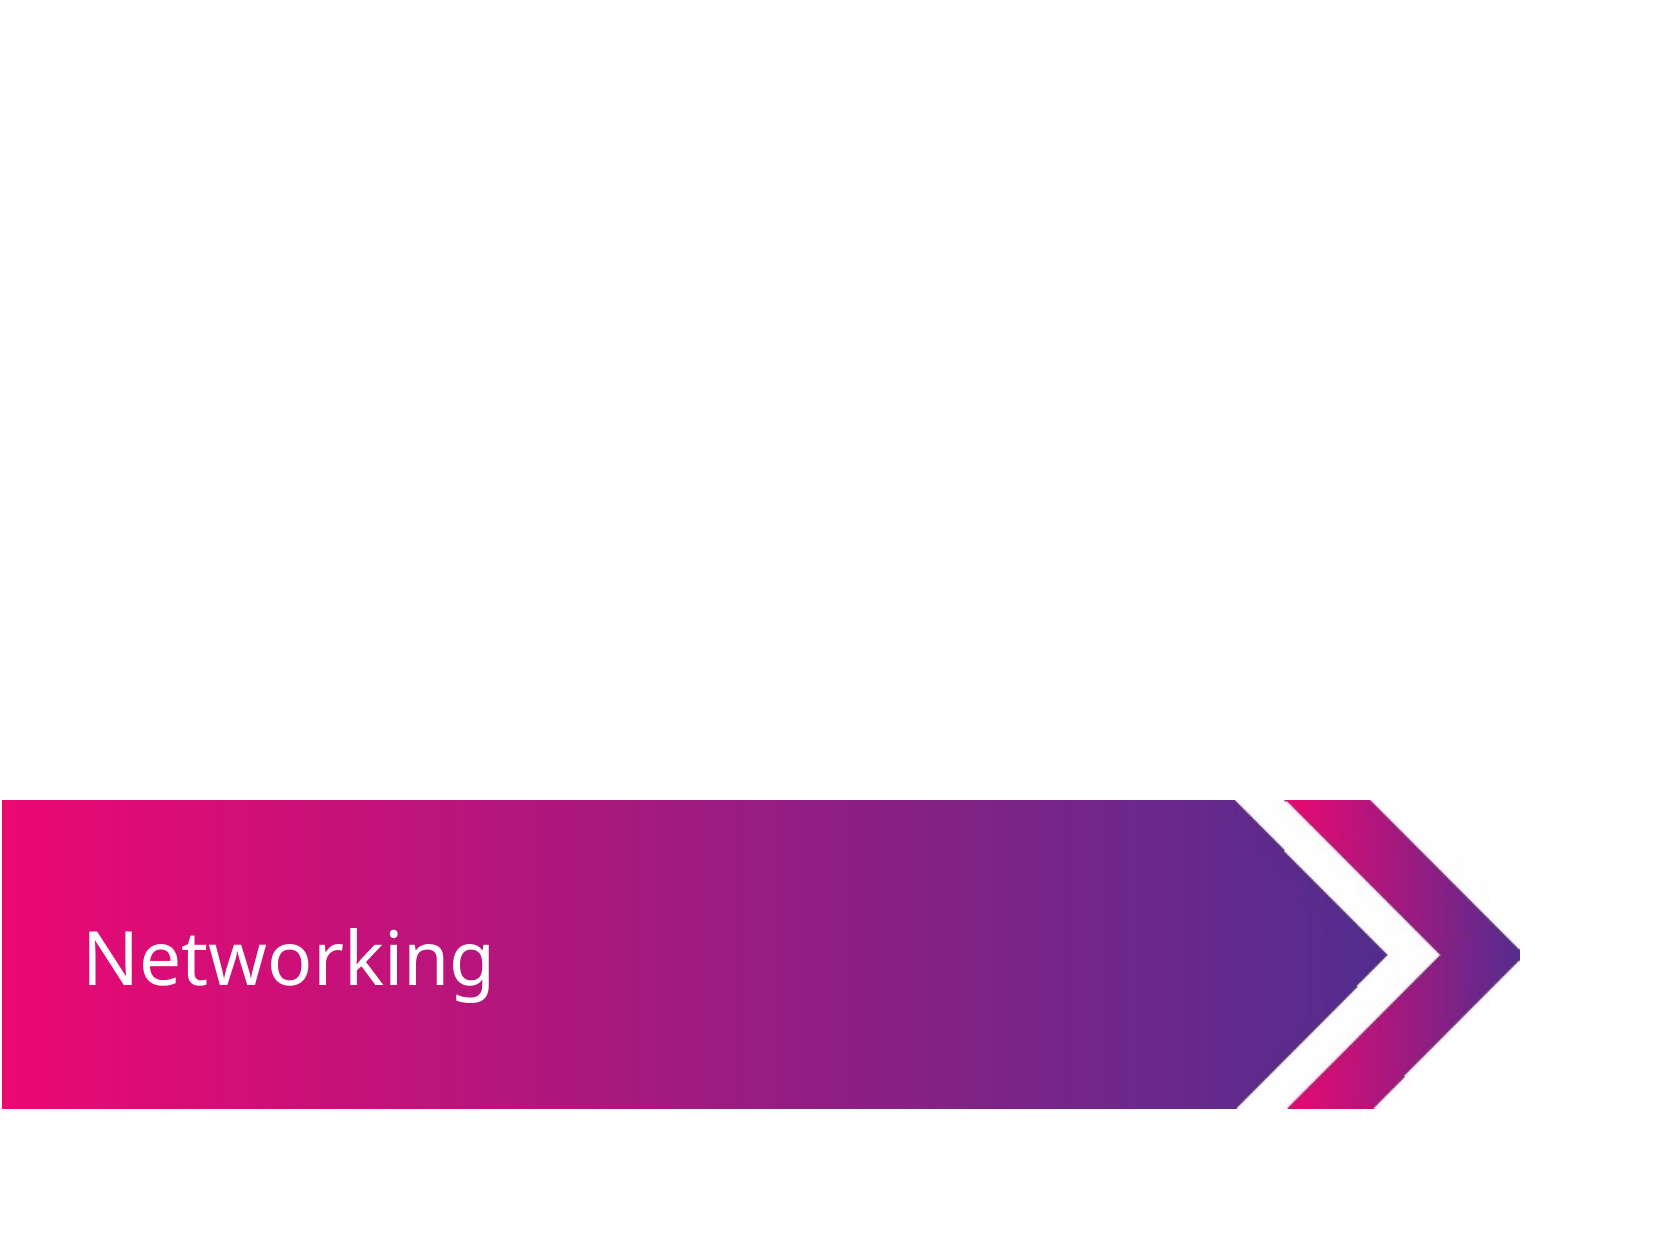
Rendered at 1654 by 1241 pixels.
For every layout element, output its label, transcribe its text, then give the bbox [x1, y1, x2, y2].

title Networking [82, 852, 1396, 1060]
picture [2, 800, 1520, 1109]
